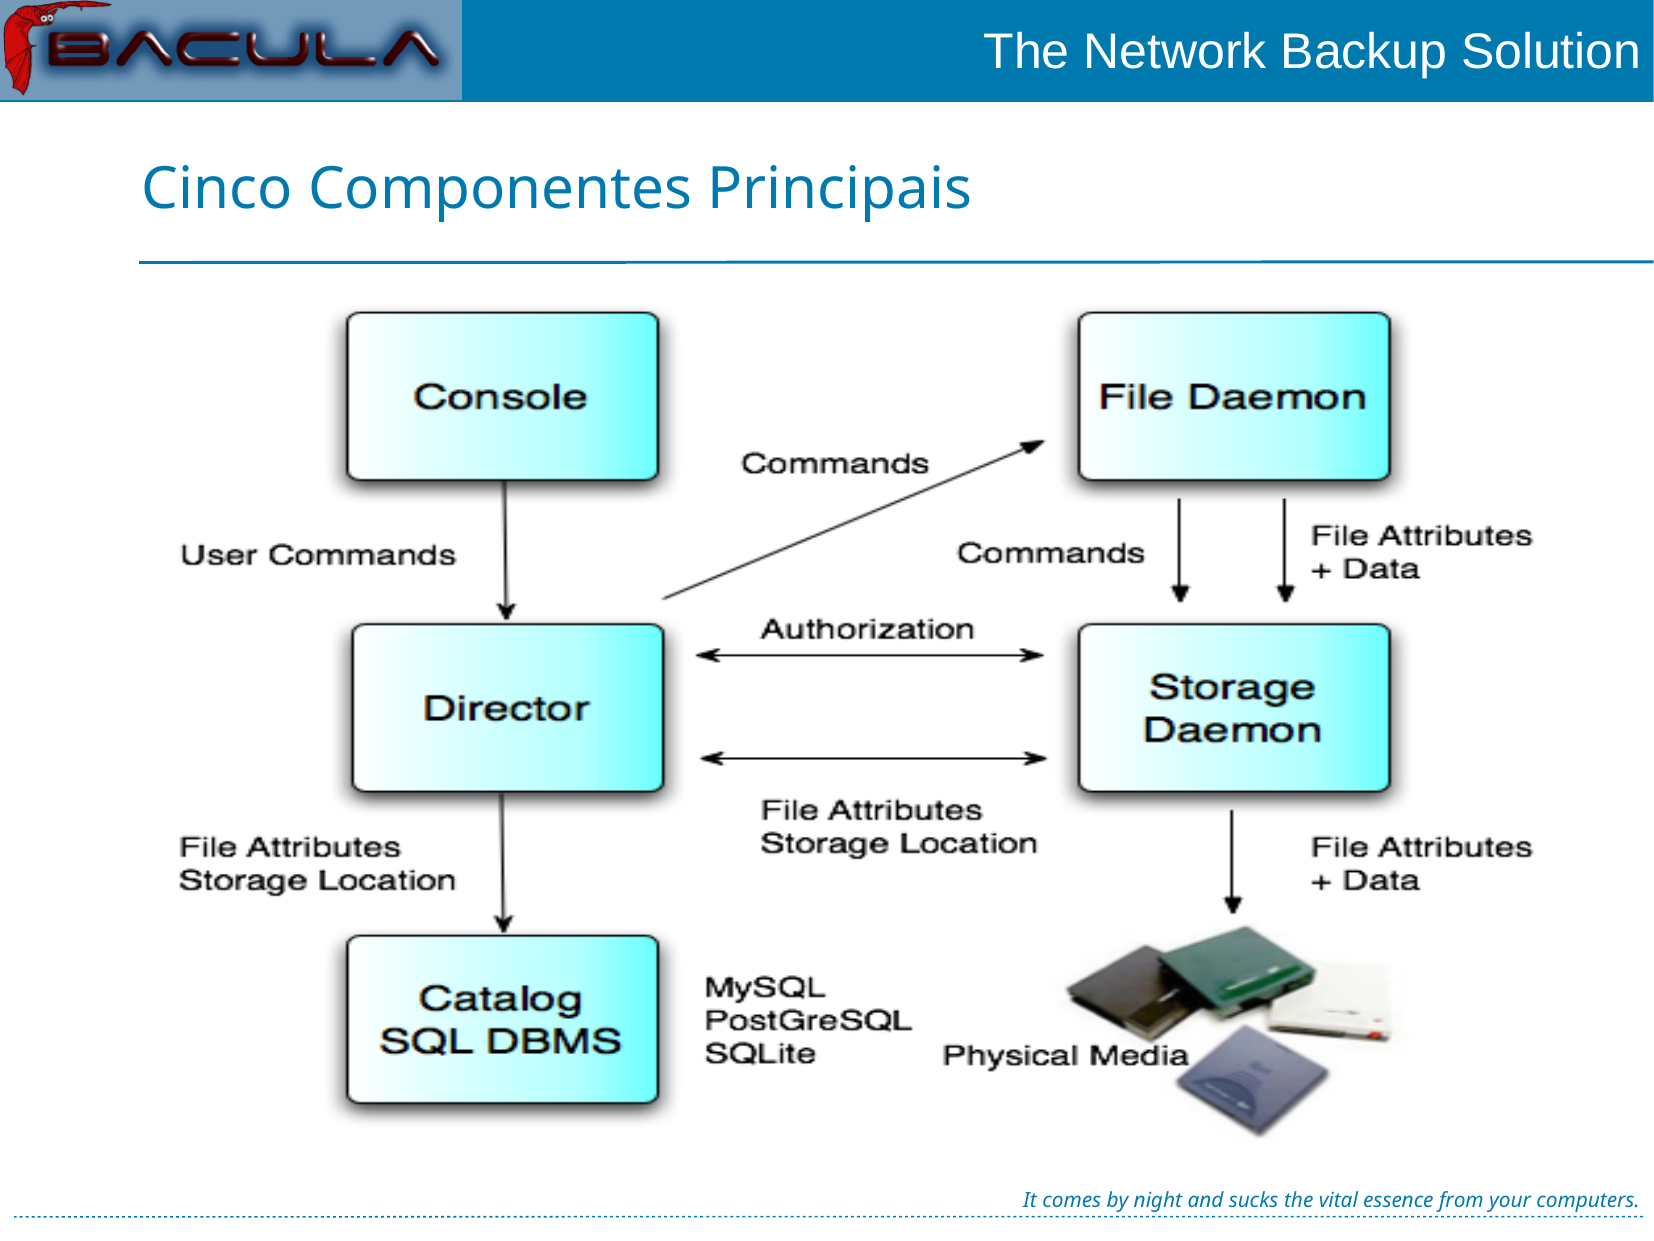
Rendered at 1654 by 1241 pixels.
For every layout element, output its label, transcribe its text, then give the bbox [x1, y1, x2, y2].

picture [0, 0, 461, 99]
title Cinco Componentes Principais [141, 112, 1501, 226]
picture [139, 281, 1576, 1163]
